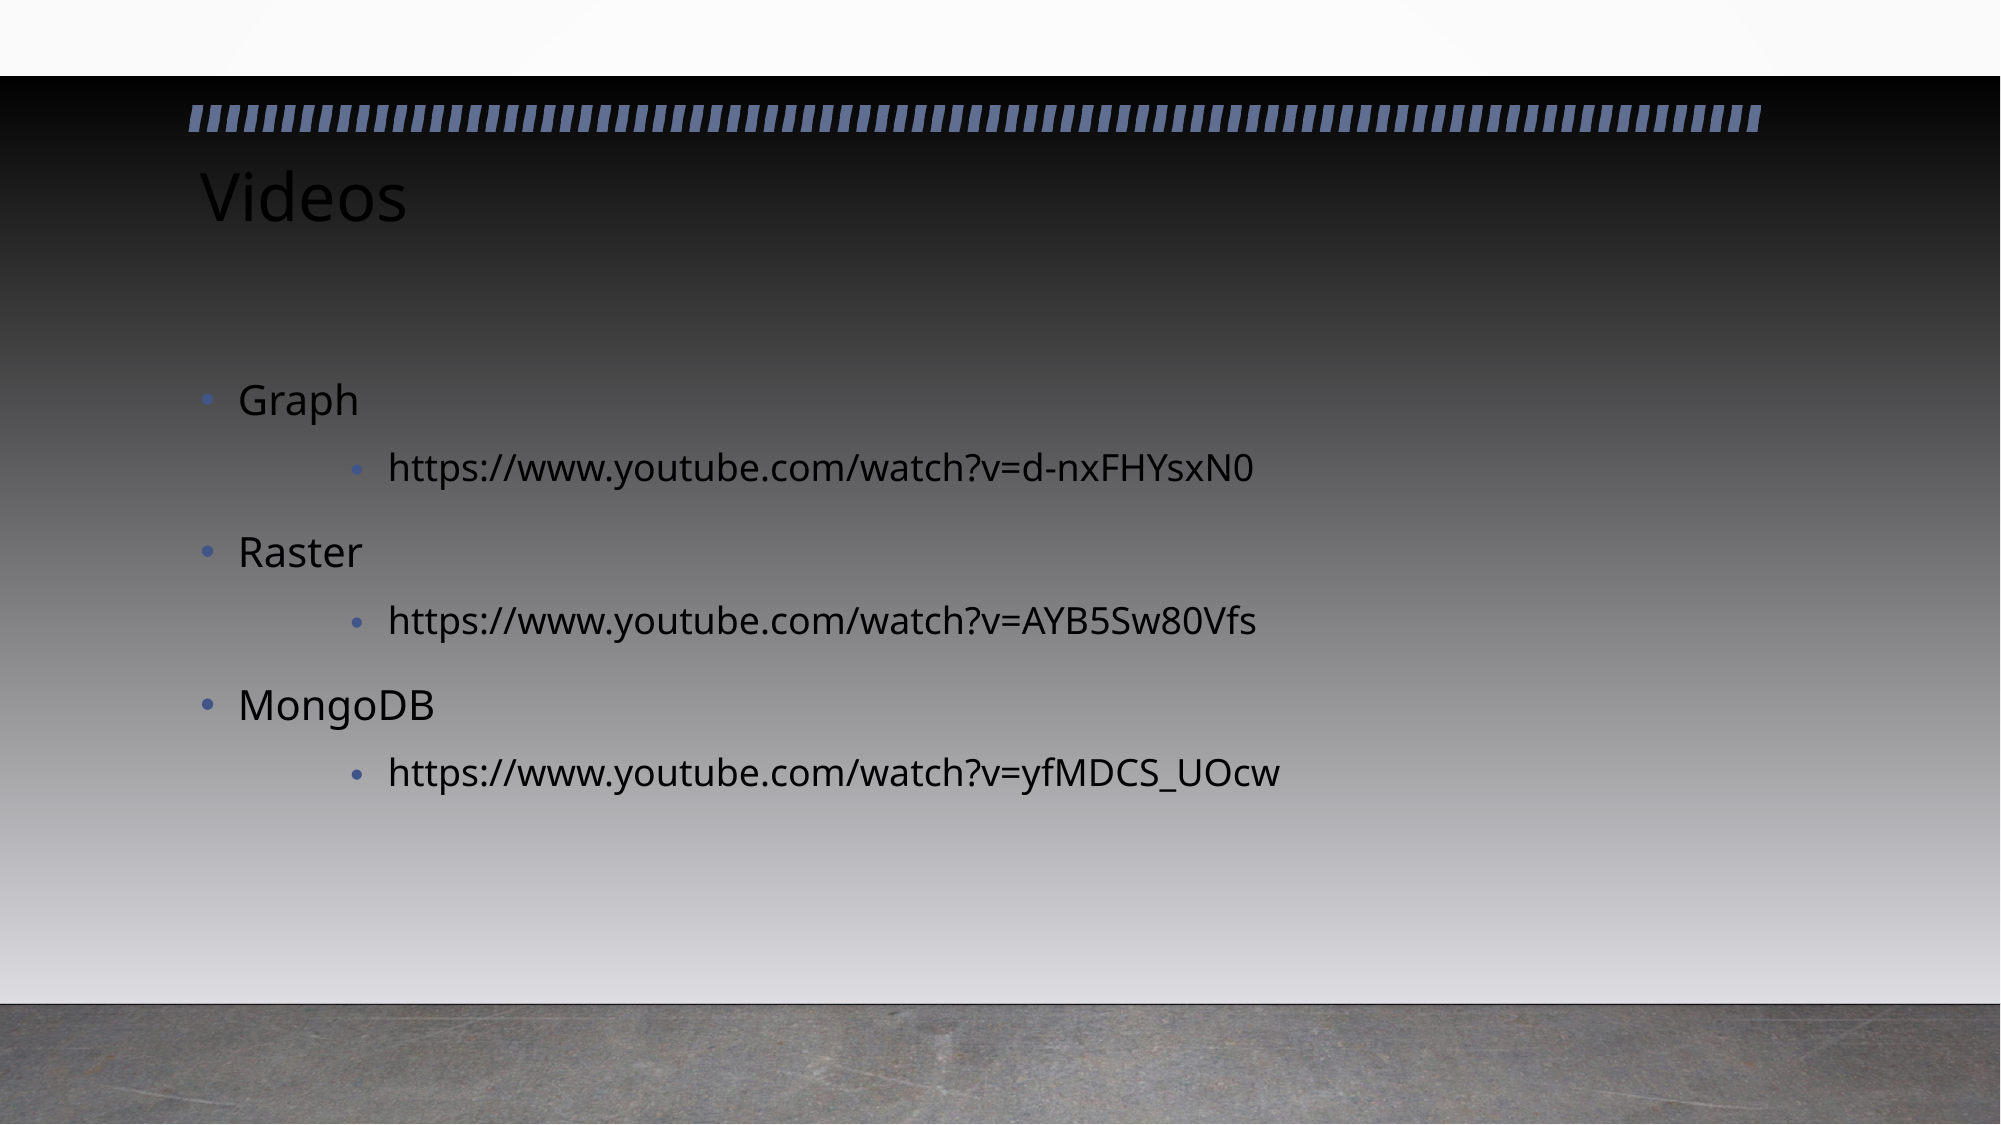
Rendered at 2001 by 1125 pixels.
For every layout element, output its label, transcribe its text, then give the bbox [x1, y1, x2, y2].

list Graph https://www.youtube.com/watch?v=d-nxFHYsxN0 Raster https://www.youtube.com/watch?v=AYB5Sw80Vfs MongoDB https://www.youtube.com/watch?v=yfMDCS_UOcw [185, 356, 1761, 897]
title Videos [185, 156, 1761, 329]
